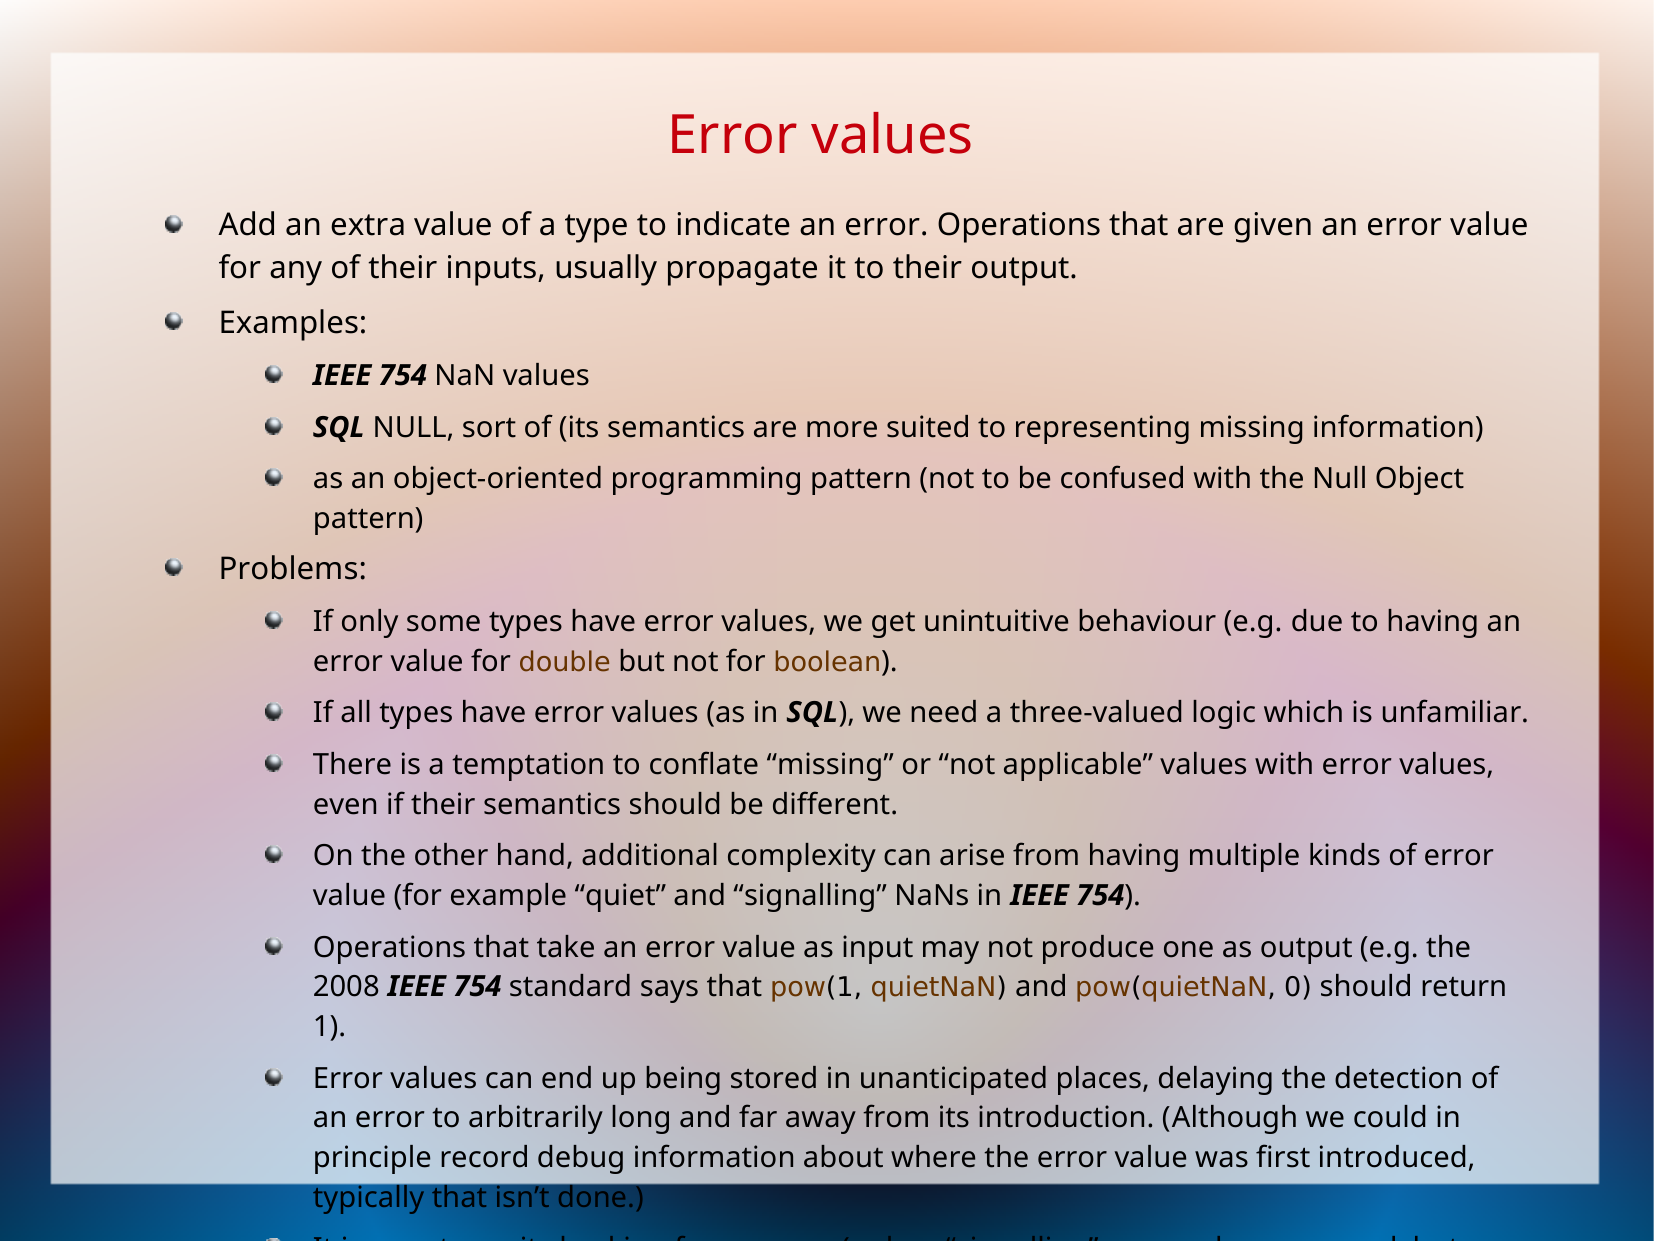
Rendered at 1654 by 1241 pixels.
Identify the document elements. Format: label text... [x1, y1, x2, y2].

picture [0, 0, 1654, 1241]
title Error values [76, 59, 1565, 207]
list Add an extra value of a type to indicate an error. Operations that are given an error value for any of their inputs, usually propagate it to their output. Examples: IEEE 754 NaN values SQL NULL, sort of (its semantics are more suited to representing missing information) as an object-oriented programming pattern (not to be confused with the Null Object pattern) Problems: If only some types have error values, we get unintuitive behaviour (e.g. due to having an error value for double but not for boolean). If all types have error values (as in SQL), we need a three-valued logic which is unfamiliar. There is a temptation to conflate “missing” or “not applicable” values with error values, even if their semantics should be different. On the other hand, additional complexity can arise from having multiple kinds of error value (for example “quiet” and “signalling” NaNs in IEEE 754). Operations that take an error value as input may not produce one as output (e.g. the 2008 IEEE 754 standard says that pow(1, quietNaN) and pow(quietNaN, 0) should return 1). Error values can end up being stored in unanticipated places, delaying the detection of an error to arbitrarily long and far away from its introduction. (Although we could in principle record debug information about where the error value was first introduced, typically that isn’t done.) It is easy to omit checking for an error (unless “signalling” error values are used, but those require an additional error handling mechanism for the signalling). [147, 202, 1536, 1097]
